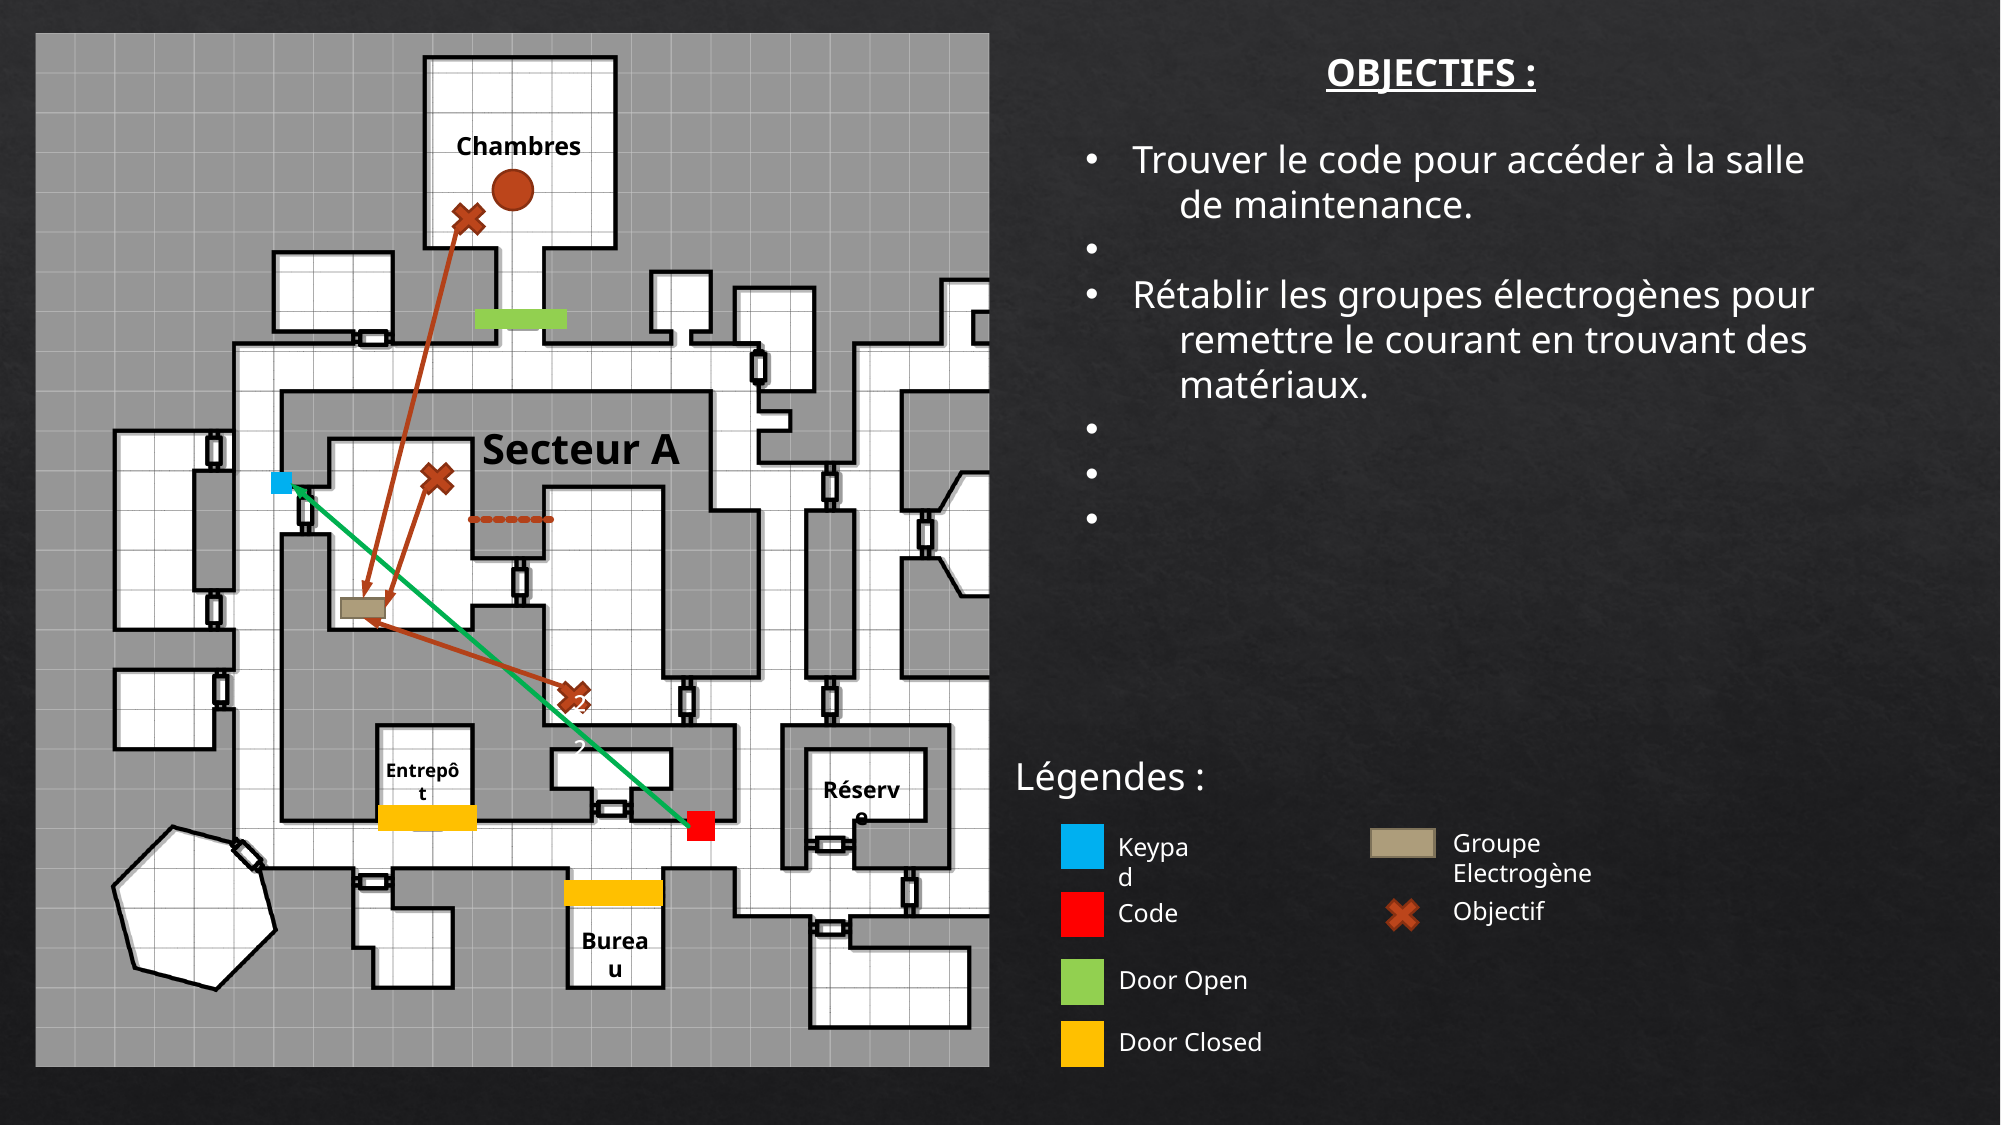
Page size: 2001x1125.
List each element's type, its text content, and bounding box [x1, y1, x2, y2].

text_box [1371, 829, 1435, 857]
text_box [272, 474, 290, 492]
text_box Code [1102, 889, 1215, 936]
text_box ²² [558, 682, 590, 713]
text_box [1062, 825, 1102, 868]
text_box [565, 881, 662, 905]
text_box [1062, 1022, 1103, 1065]
text_box ²² [578, 700, 590, 713]
text_box Objectif [1437, 888, 1697, 934]
text_box OBJECTIFS : [1166, 41, 1697, 102]
text_box Entrepôt [370, 751, 475, 790]
text_box Door Open [1103, 957, 1268, 1003]
text_box [476, 310, 566, 328]
text_box [379, 806, 476, 830]
text_box Trouver le code pour accéder à la salle de maintenance. Rétablir les groupes électrogènes pour remettre le courant en trouvant des matériaux. [1070, 128, 1854, 553]
picture [35, 33, 990, 1067]
text_box Bureau [563, 919, 668, 963]
text_box [421, 463, 453, 494]
text_box [1387, 899, 1419, 930]
text_box [1062, 961, 1103, 1004]
text_box Chambres [440, 123, 598, 169]
text_box Secteur A [464, 415, 698, 482]
text_box Réserve [802, 768, 921, 811]
text_box [453, 203, 485, 234]
text_box [341, 599, 385, 618]
text_box [1062, 893, 1102, 936]
text_box Groupe Electrogène [1437, 820, 1697, 866]
text_box [492, 170, 533, 211]
text_box Door Closed [1103, 1019, 1286, 1065]
text_box [688, 813, 714, 840]
text_box Keypad [1102, 823, 1215, 870]
text_box Légendes : [999, 745, 1252, 806]
